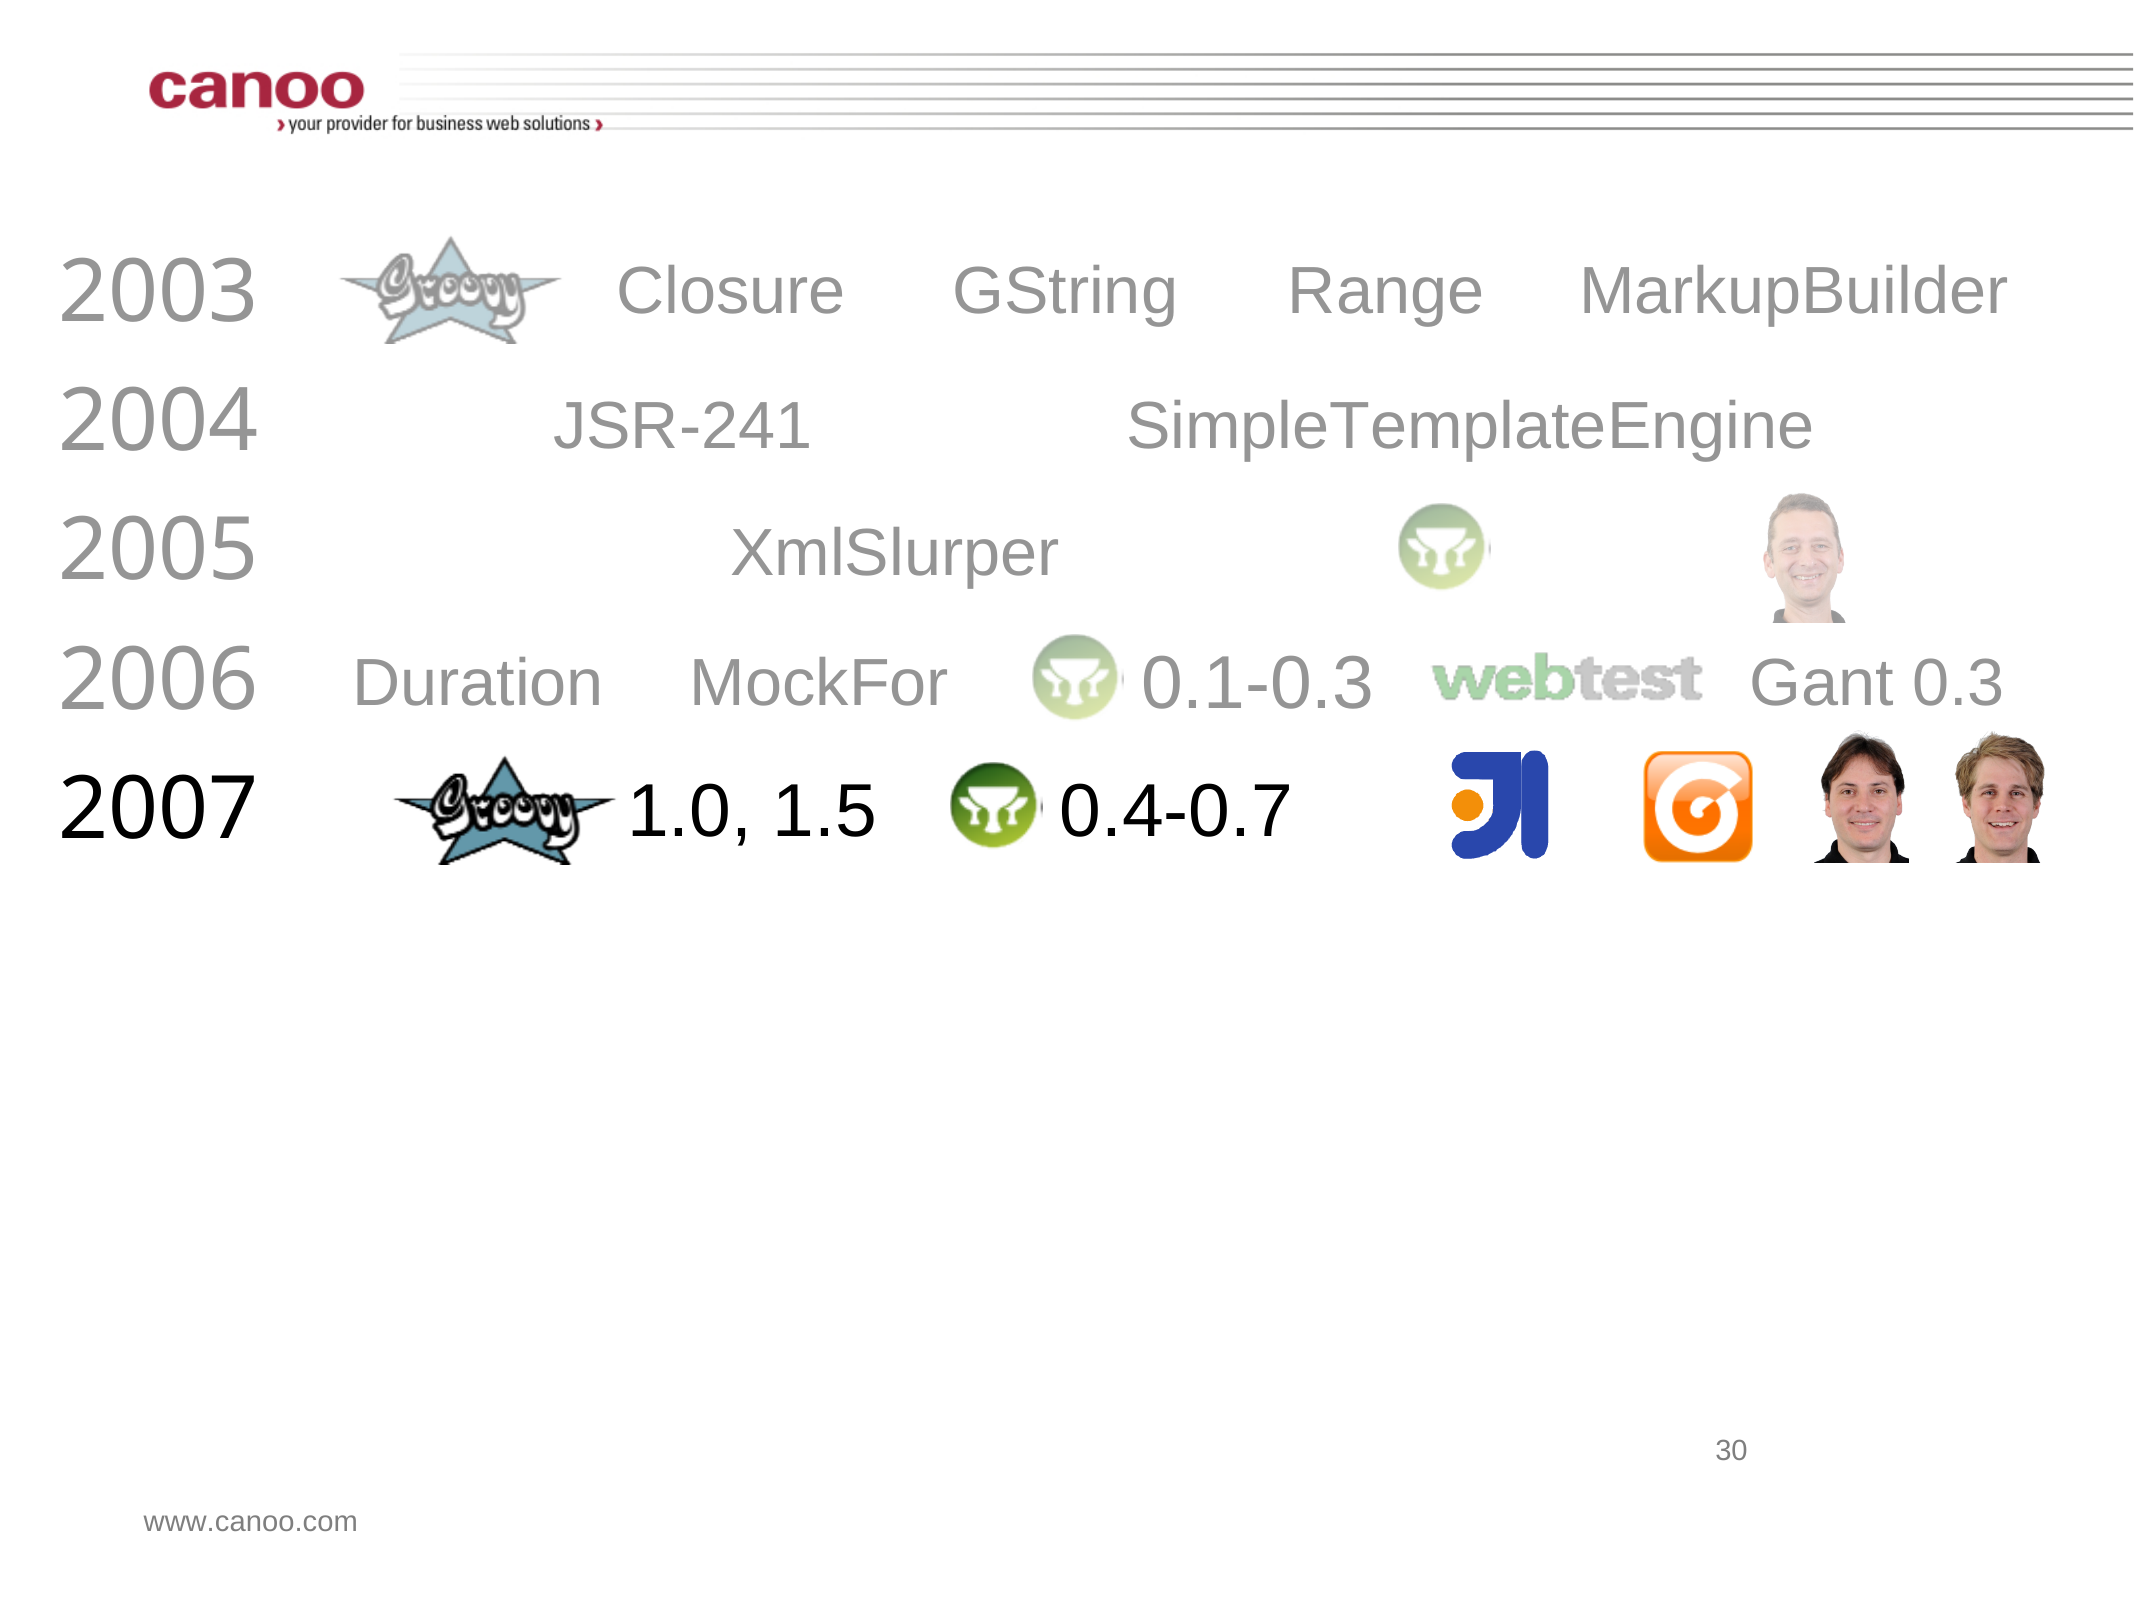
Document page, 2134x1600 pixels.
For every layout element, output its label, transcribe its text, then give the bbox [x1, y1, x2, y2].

text_box 2007 [43, 751, 297, 864]
text_box 1.0, 1.5 [612, 754, 892, 860]
picture [37, 225, 2101, 865]
picture [0, 21, 2134, 188]
picture [950, 762, 1043, 852]
text_box <number> [1705, 1423, 1758, 1474]
text_box 0.4-0.7 [1044, 754, 1309, 860]
